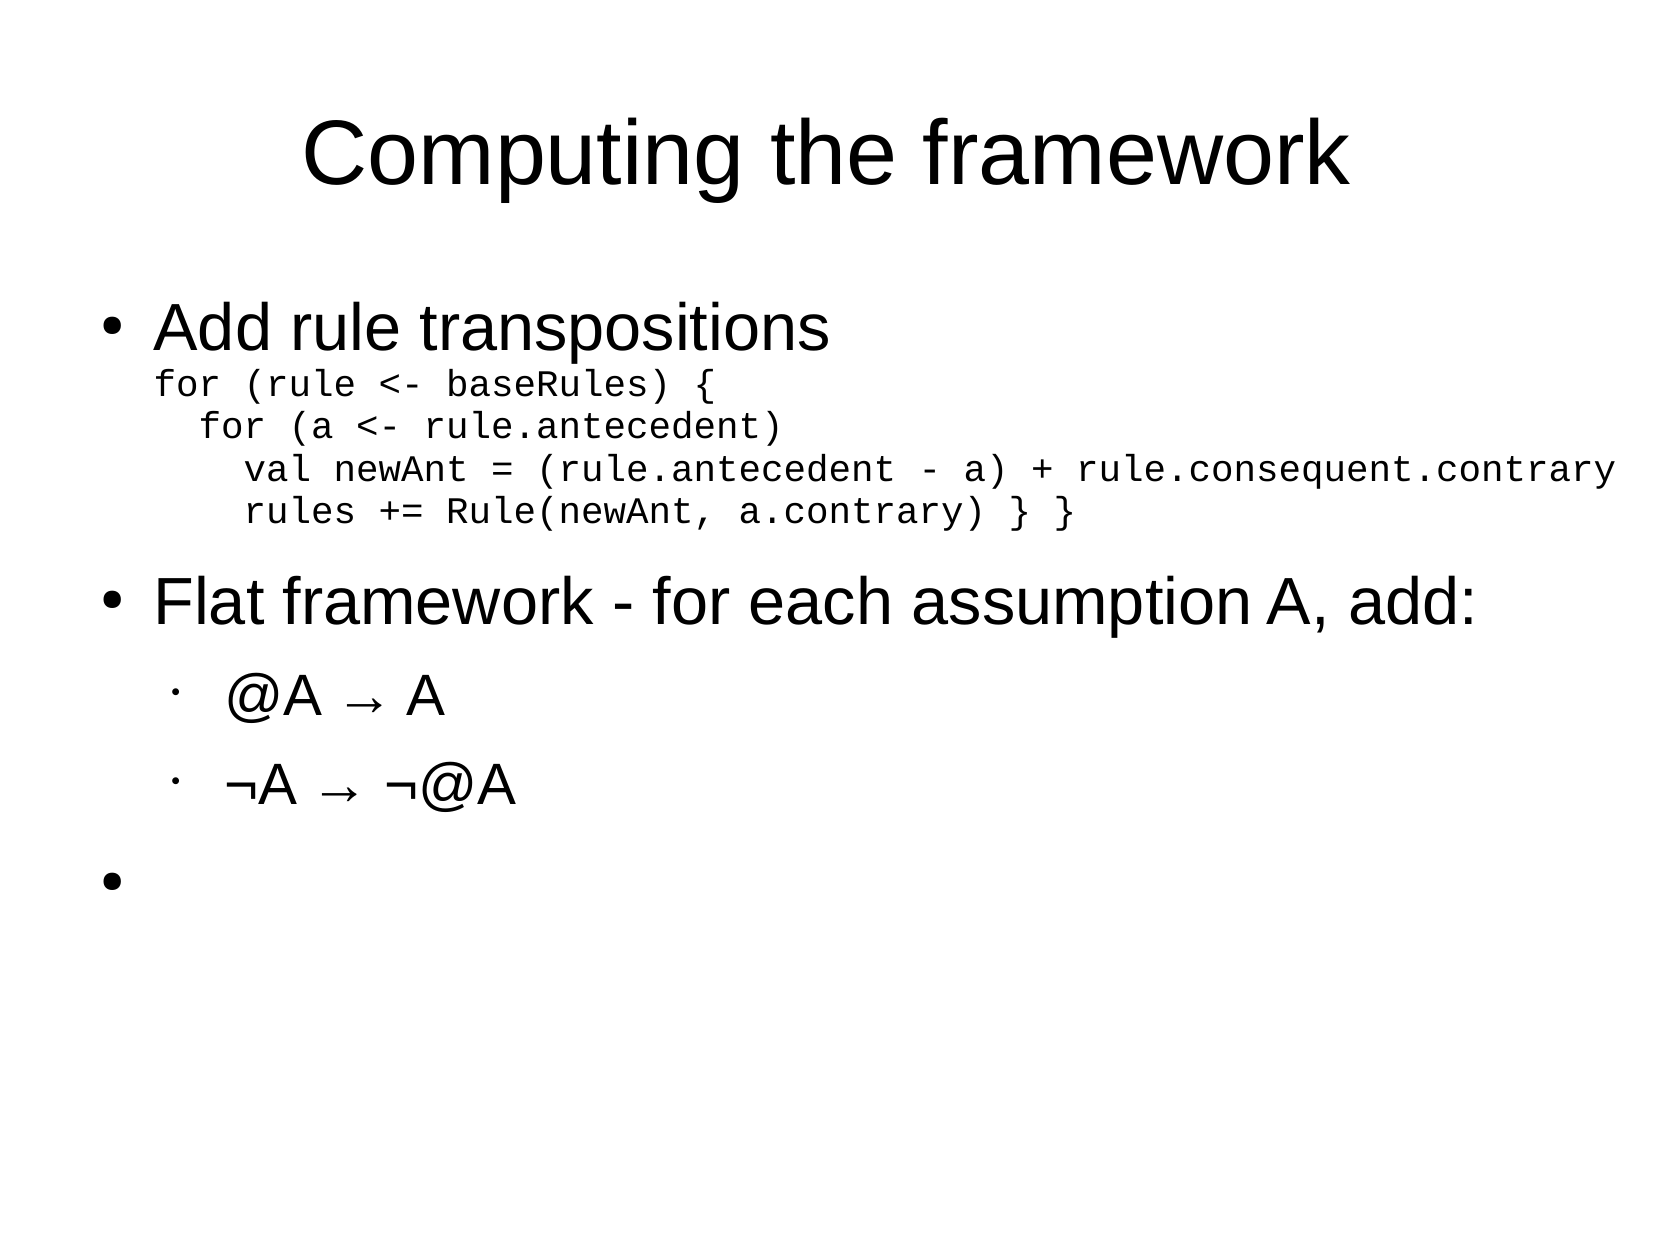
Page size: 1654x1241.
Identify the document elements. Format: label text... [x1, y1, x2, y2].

list Add rule transpositions for (rule <- baseRules) { for (a <- rule.antecedent) val newAnt = (rule.antecedent - a) + rule.consequent.contrary rules += Rule(newAnt, a.contrary) } } Flat framework - for each assumption A, add: @A → A ¬A → ¬@A [82, 290, 1636, 1010]
title Computing the framework [82, 49, 1571, 257]
